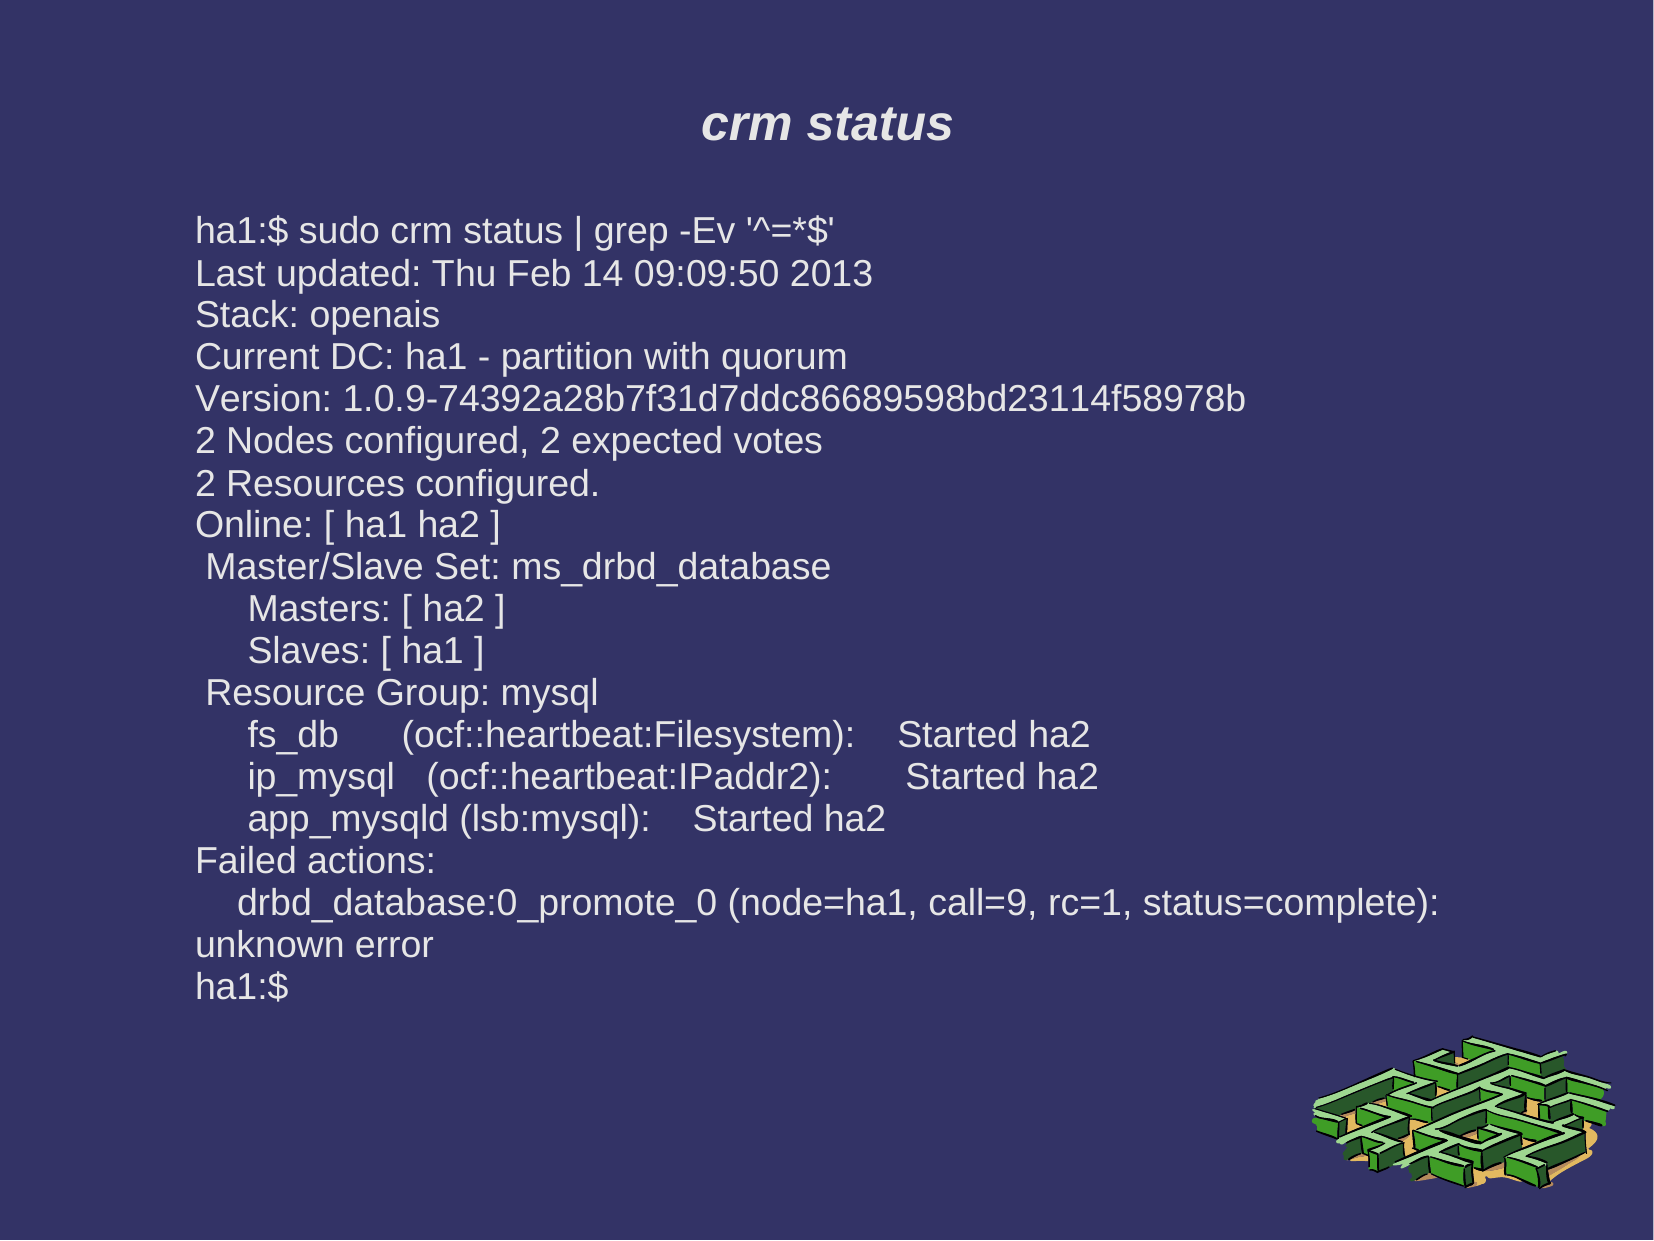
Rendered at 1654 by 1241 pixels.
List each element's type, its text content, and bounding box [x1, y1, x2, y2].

list ha1:$ sudo crm status | grep -Ev '^=*$' Last updated: Thu Feb 14 09:09:50 2013 Stack: openais Current DC: ha1 - partition with quorum Version: 1.0.9-74392a28b7f31d7ddc86689598bd23114f58978b 2 Nodes configured, 2 expected votes 2 Resources configured. Online: [ ha1 ha2 ] Master/Slave Set: ms_drbd_database Masters: [ ha2 ] Slaves: [ ha1 ] Resource Group: mysql fs_db (ocf::heartbeat:Filesystem): Started ha2 ip_mysql (ocf::heartbeat:IPaddr2): Started ha2 app_mysqld (lsb:mysql): Started ha2 Failed actions: drbd_database:0_promote_0 (node=ha1, call=9, rc=1, status=complete): unknown error ha1:$ [195, 210, 1586, 1008]
title crm status [121, 42, 1534, 204]
